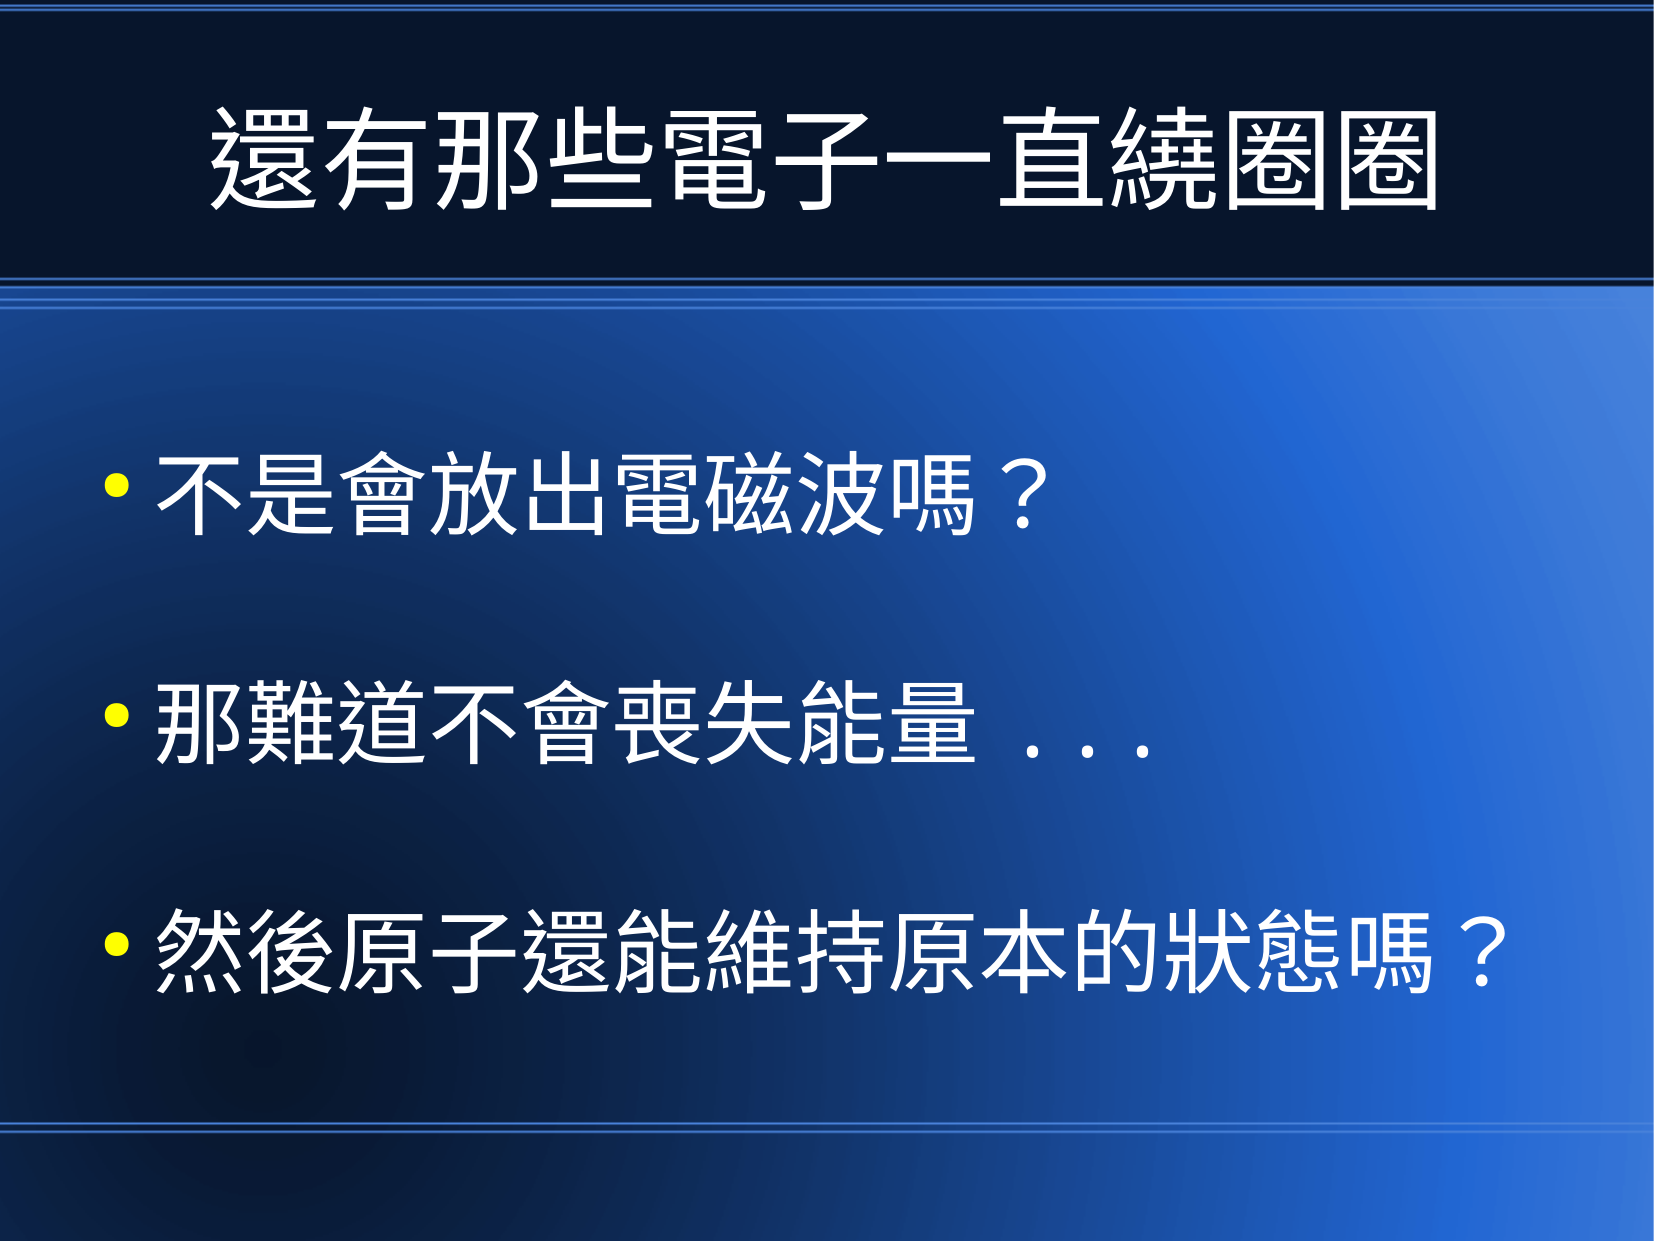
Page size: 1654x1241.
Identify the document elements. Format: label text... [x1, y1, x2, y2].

list 不是會放出電磁波嗎？ 那難道不會喪失能量... 然後原子還能維持原本的狀態嗎？ [82, 355, 1571, 1241]
picture [0, 0, 1654, 1241]
title 還有那些電子一直繞圈圈 [82, 49, 1571, 257]
